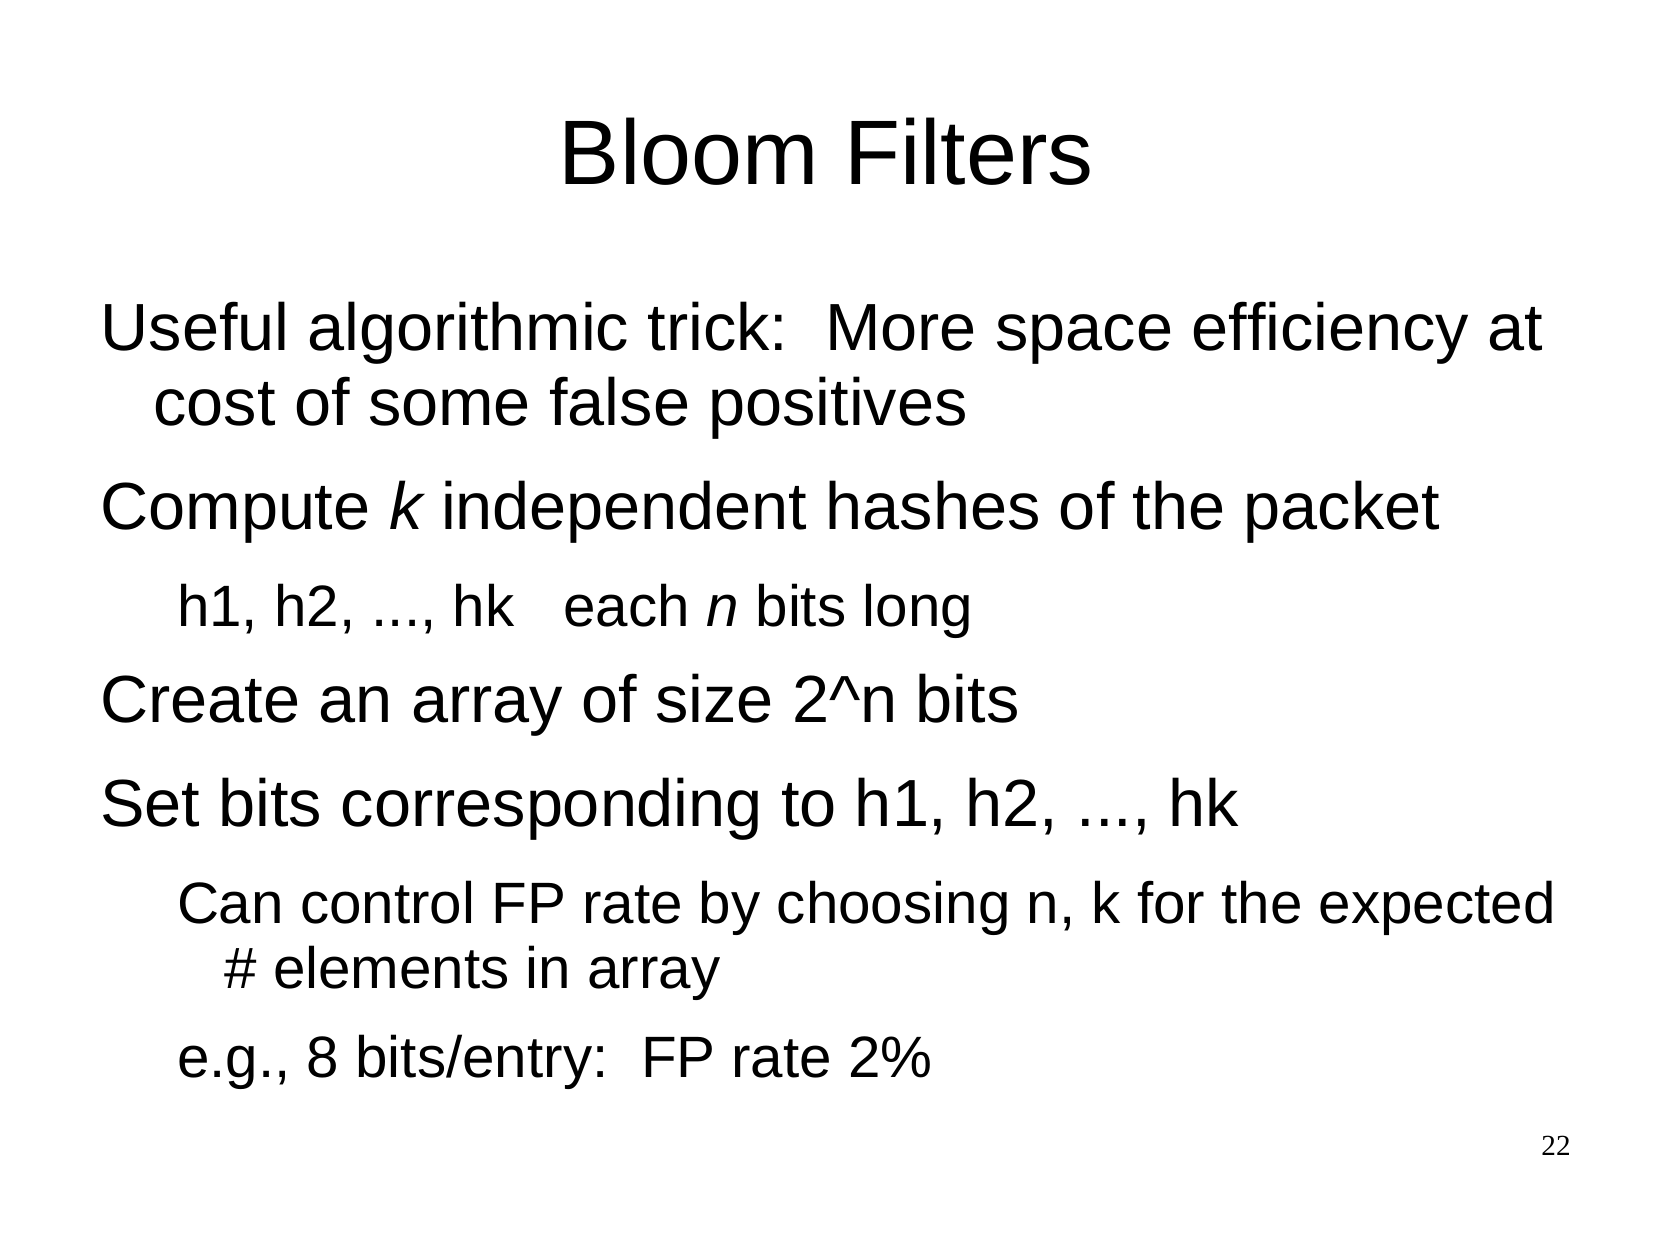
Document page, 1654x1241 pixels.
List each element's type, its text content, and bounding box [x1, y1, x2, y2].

title Bloom Filters [82, 56, 1571, 250]
list Useful algorithmic trick: More space efficiency at cost of some false positives Compute k independent hashes of the packet h1, h2, ..., hk each n bits long Create an array of size 2^n bits Set bits corresponding to h1, h2, ..., hk Can control FP rate by choosing n, k for the expected # elements in array e.g., 8 bits/entry: FP rate 2% [82, 290, 1571, 1162]
